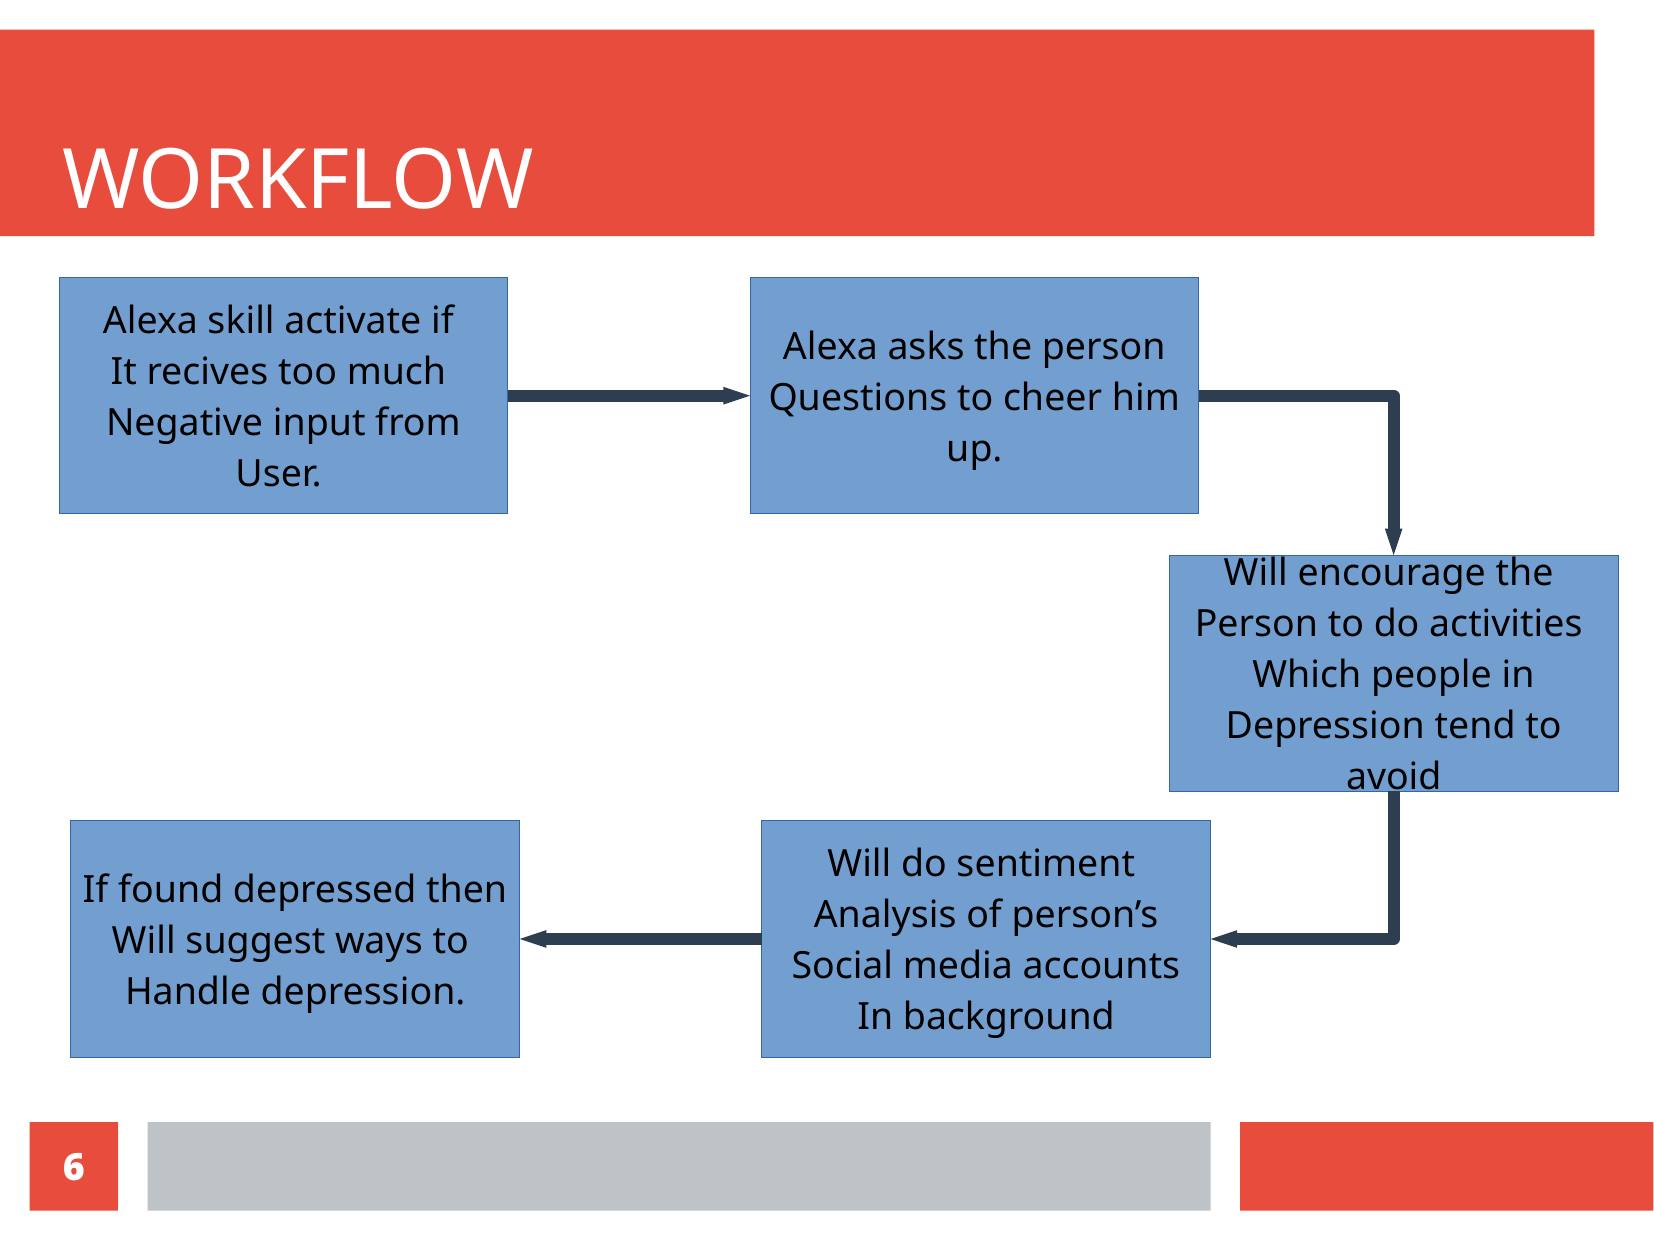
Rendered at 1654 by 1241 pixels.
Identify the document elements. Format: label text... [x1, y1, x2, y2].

text_box Will do sentiment Analysis of person’s Social media accounts In background [761, 820, 1211, 1058]
text_box WORKFLOW [47, 112, 1571, 225]
text_box If found depressed then Will suggest ways to Handle depression. [70, 820, 520, 1058]
text_box Will encourage the Person to do activities Which people in Depression tend to avoid [1169, 555, 1619, 792]
text_box Alexa skill activate if It recives too much Negative input from User. [59, 277, 508, 514]
text_box Alexa asks the person Questions to cheer him up. [750, 277, 1199, 514]
